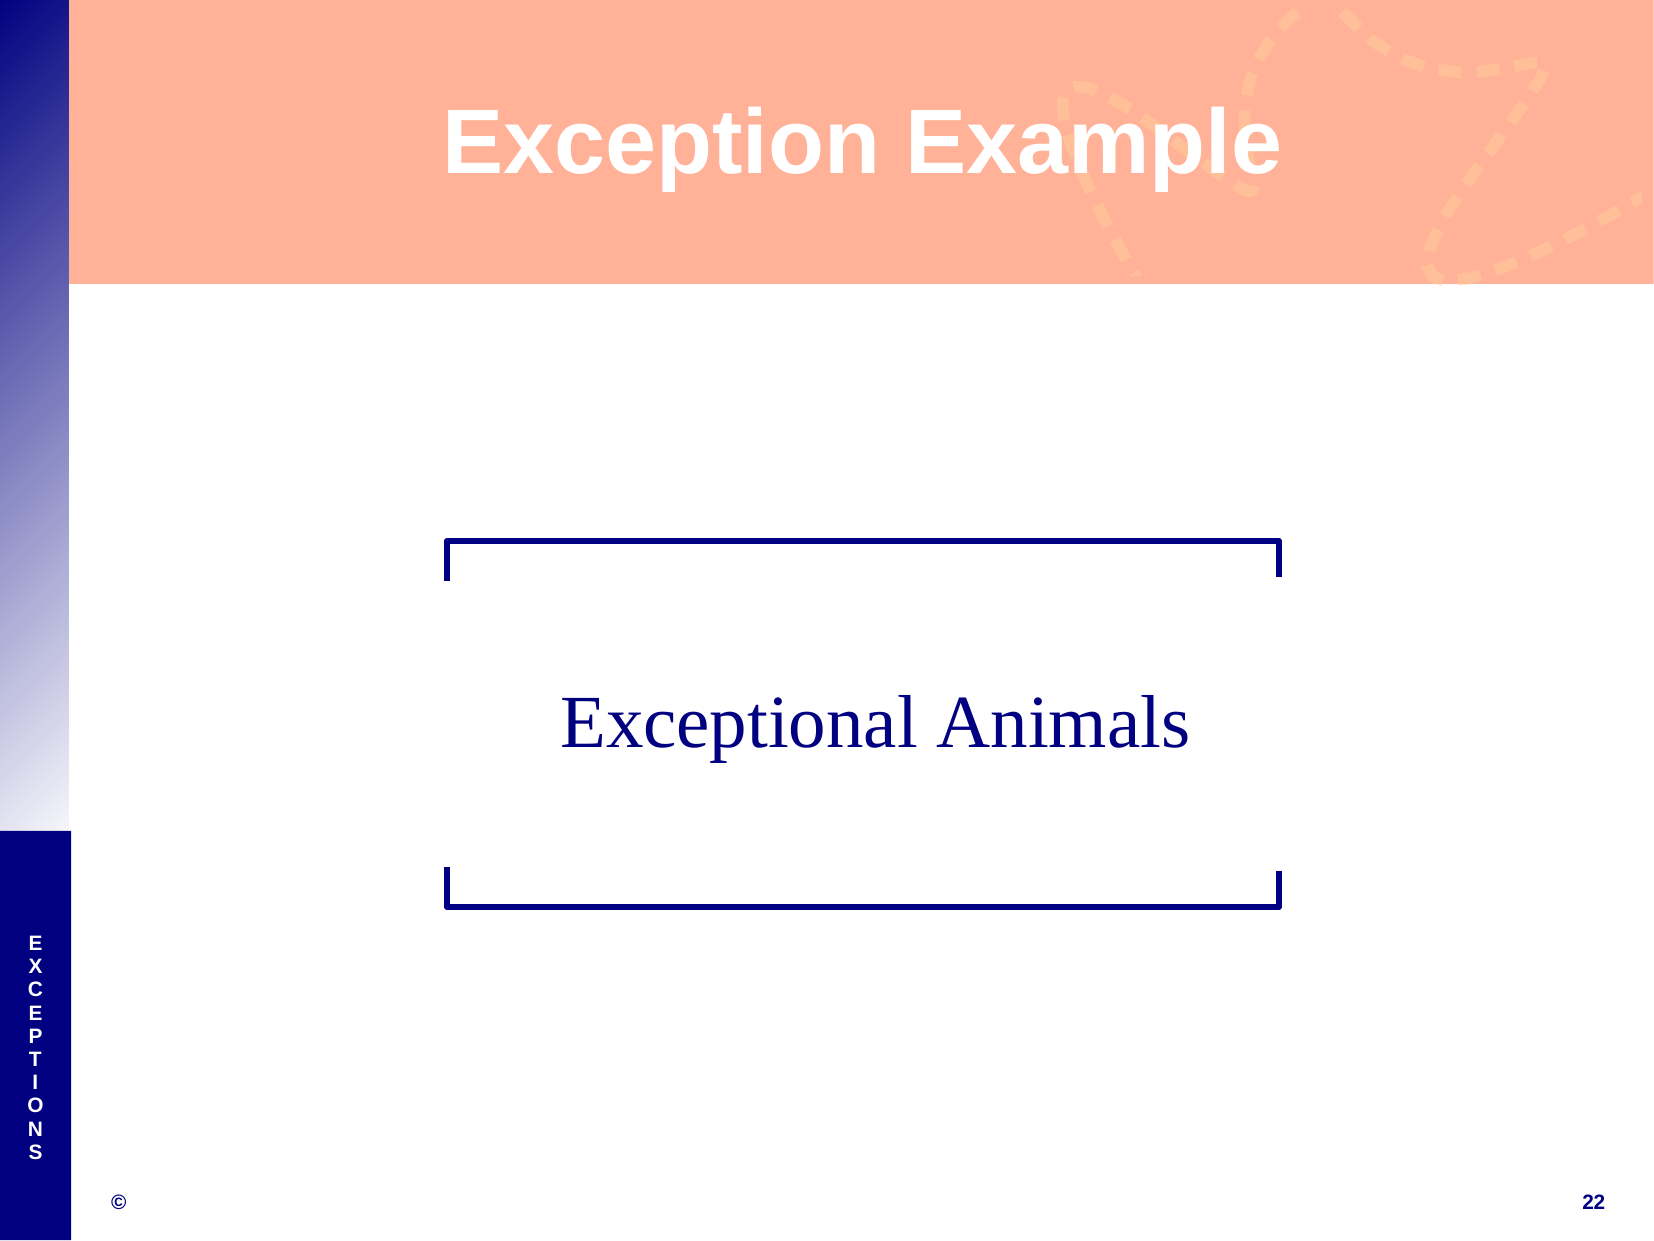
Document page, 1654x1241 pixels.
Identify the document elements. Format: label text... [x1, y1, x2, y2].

text_box Exceptional Animals [462, 513, 1264, 931]
text_box E X C E P T I O N S [0, 831, 71, 1241]
title Exception Example [72, 37, 1654, 246]
